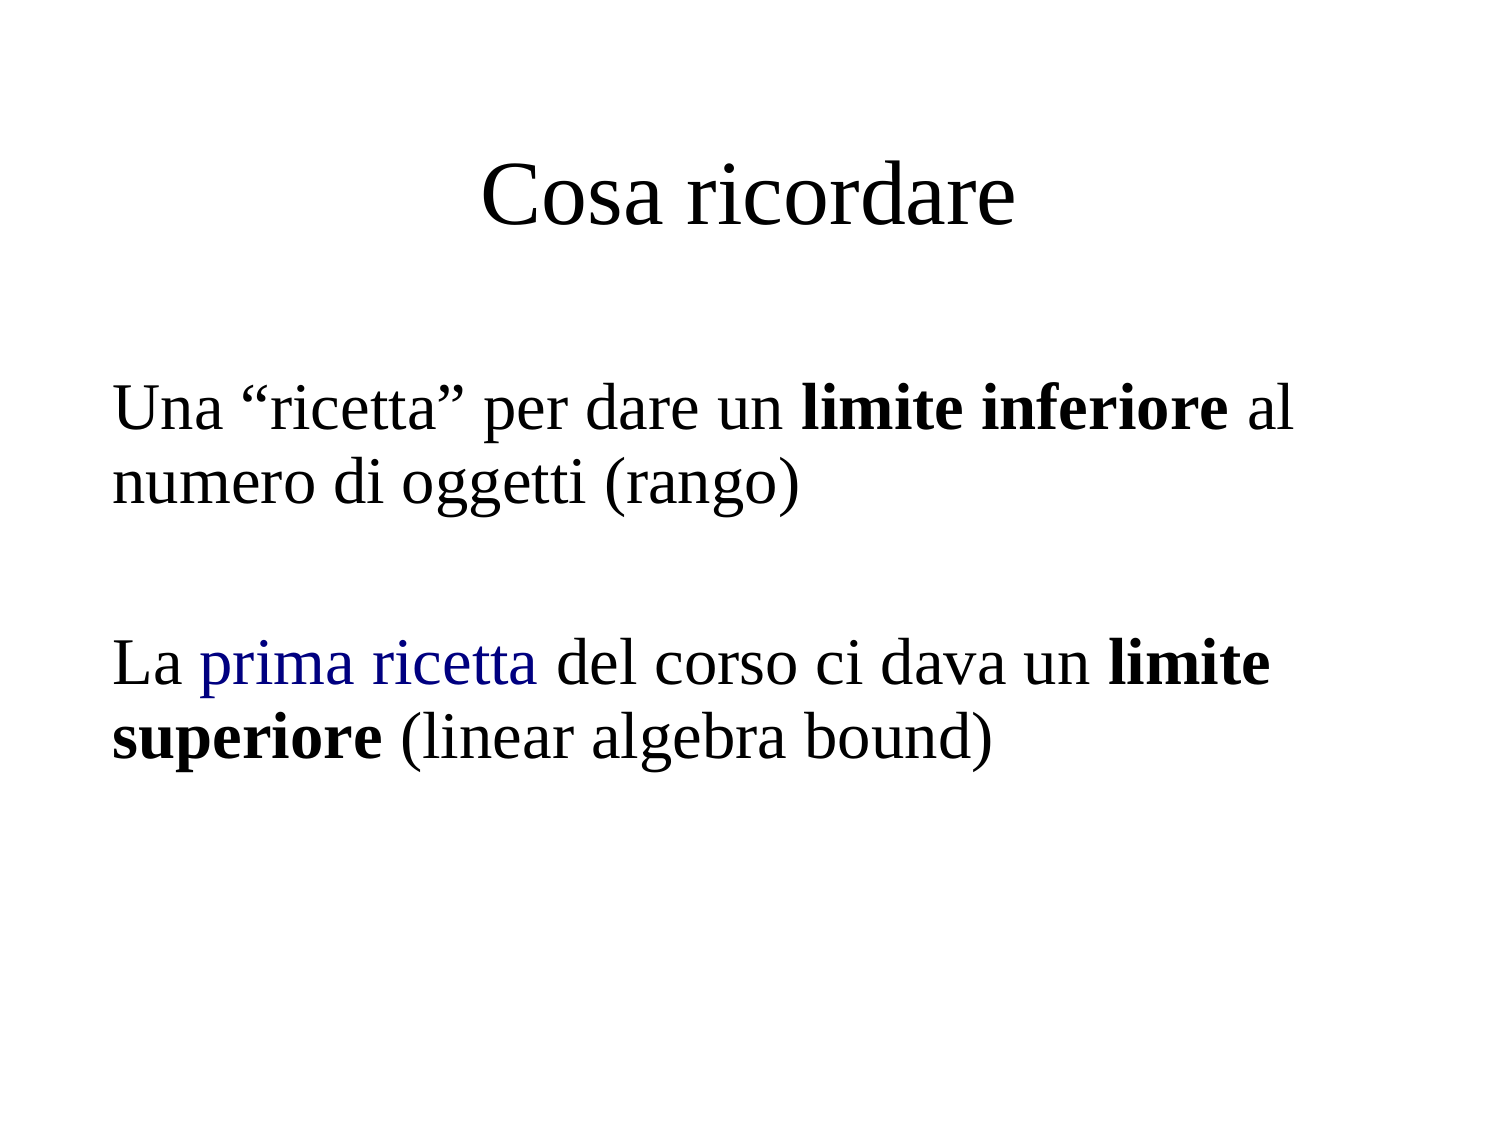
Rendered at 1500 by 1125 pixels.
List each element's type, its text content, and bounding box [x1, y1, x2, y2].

subtitle Una “ricetta” per dare un limite inferiore al numero di oggetti (rango) La prima ricetta del corso ci dava un limite superiore (linear algebra bound) [112, 332, 1387, 993]
title Cosa ricordare [112, 99, 1387, 288]
